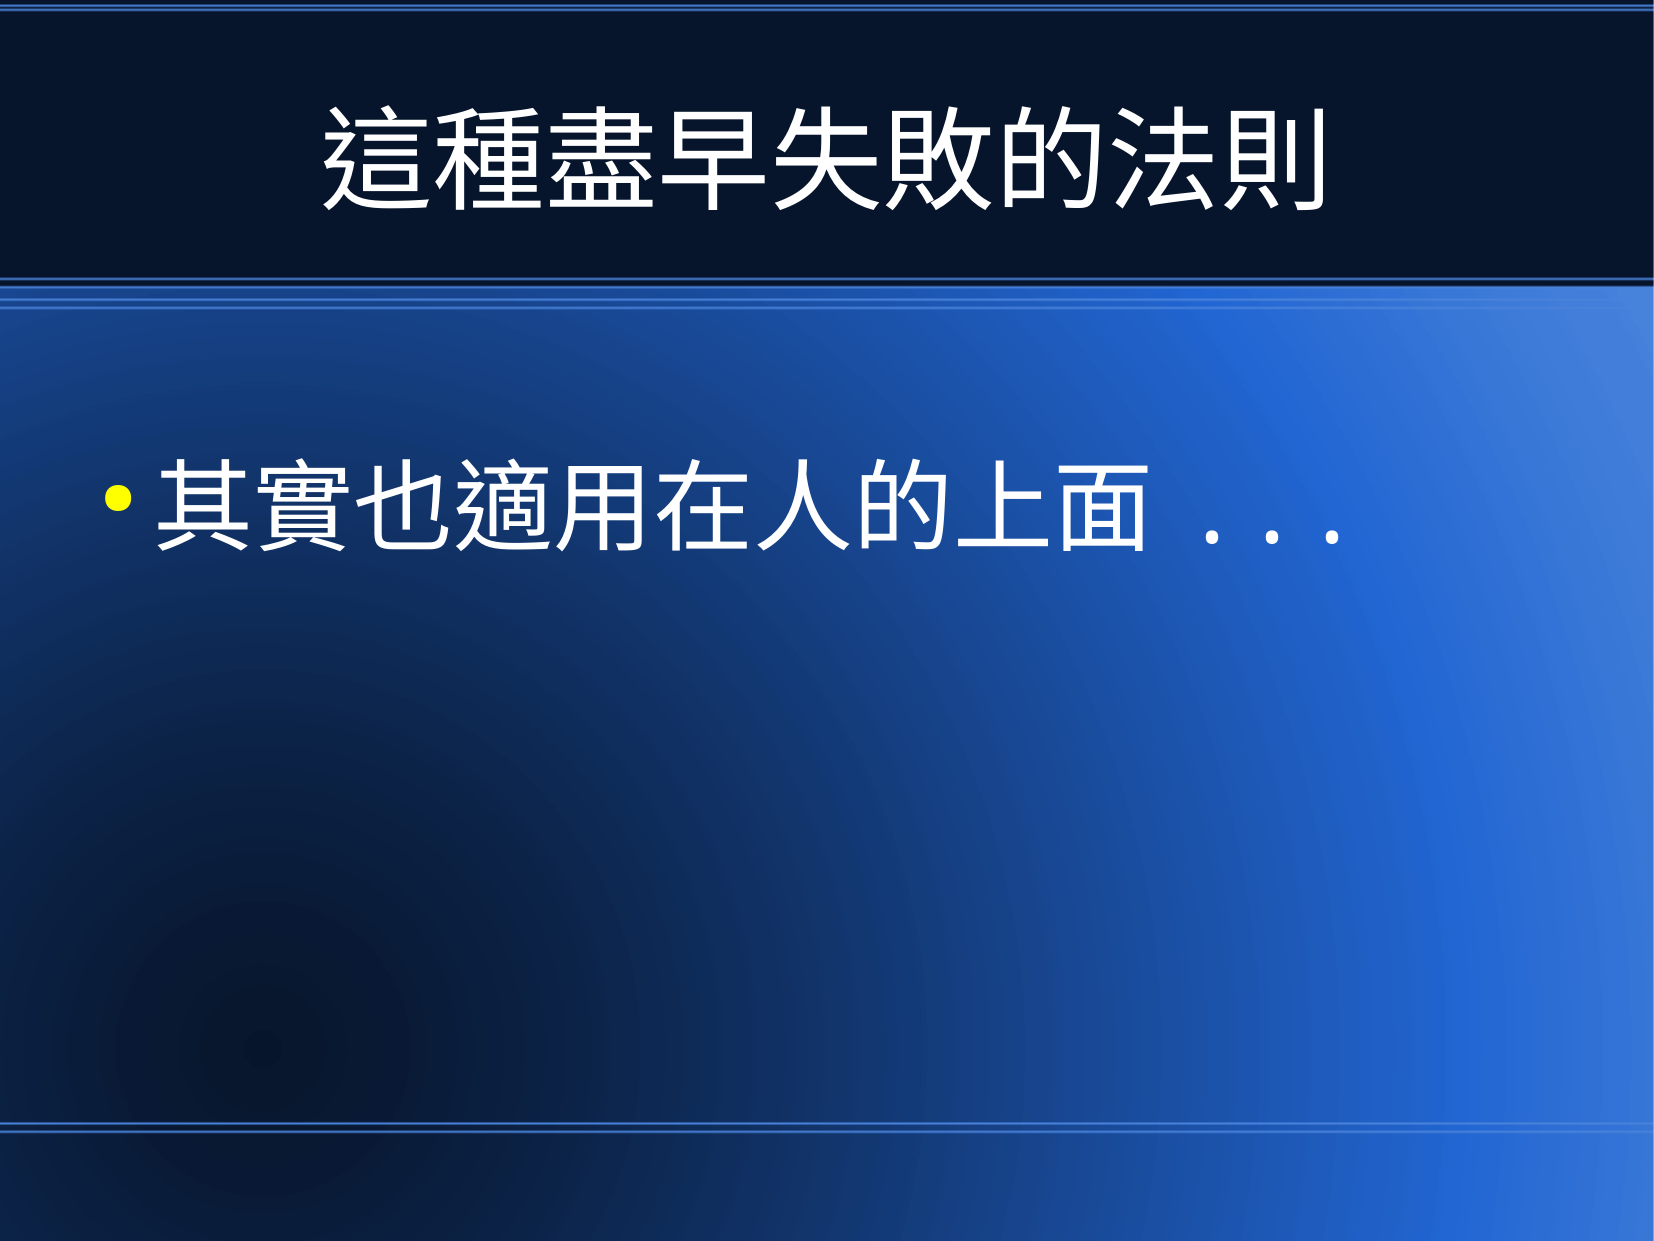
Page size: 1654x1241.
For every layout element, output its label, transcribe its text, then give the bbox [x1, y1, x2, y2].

picture [0, 0, 1654, 1241]
list 其實也適用在人的上面... [82, 355, 1571, 1241]
title 這種盡早失敗的法則 [82, 49, 1571, 257]
